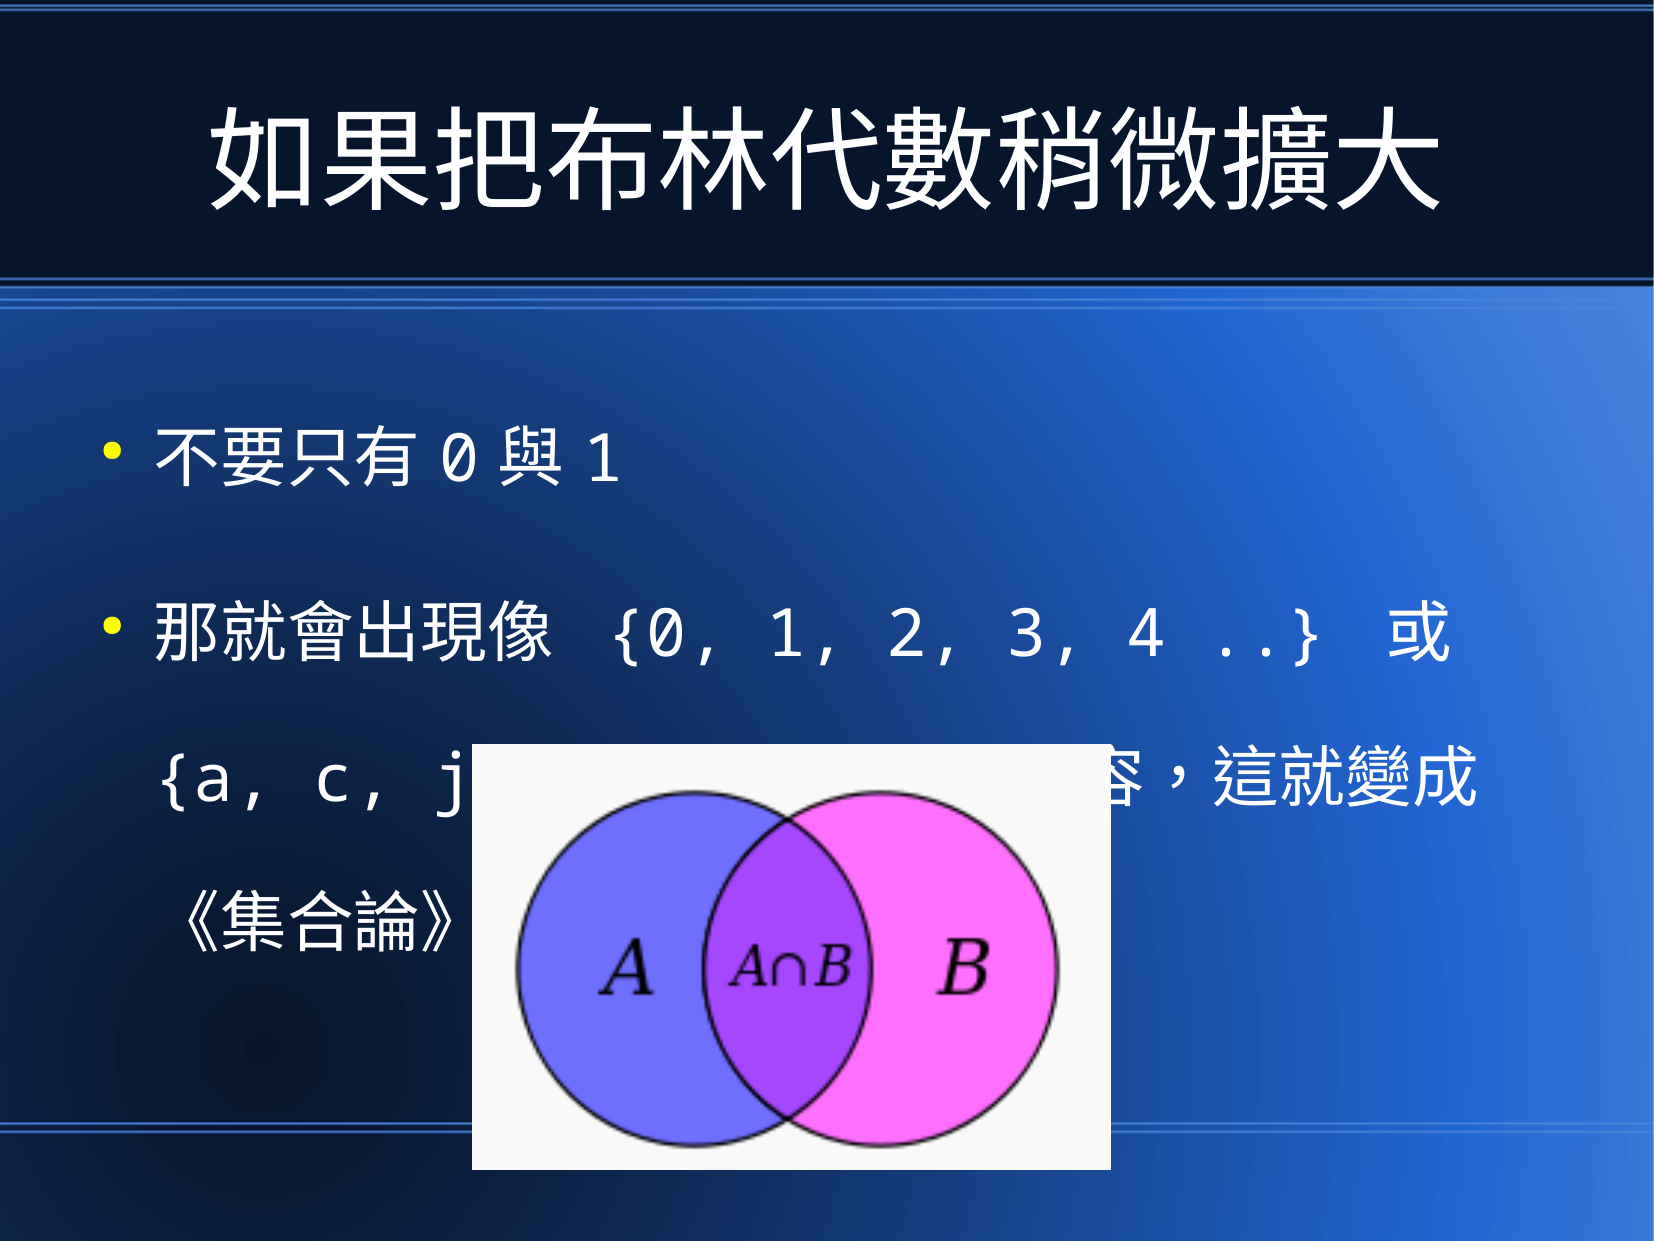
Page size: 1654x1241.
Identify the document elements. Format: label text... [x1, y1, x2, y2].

title 如果把布林代數稍微擴大 [82, 49, 1571, 257]
picture [472, 744, 1111, 1170]
picture [0, 0, 1654, 1241]
list 不要只有0與1 那就會出現像 {0, 1, 2, 3, 4 ..} 或 {a, c, j, k … } 之類的內容，這就變成《集合論》了。 [82, 355, 1571, 1241]
